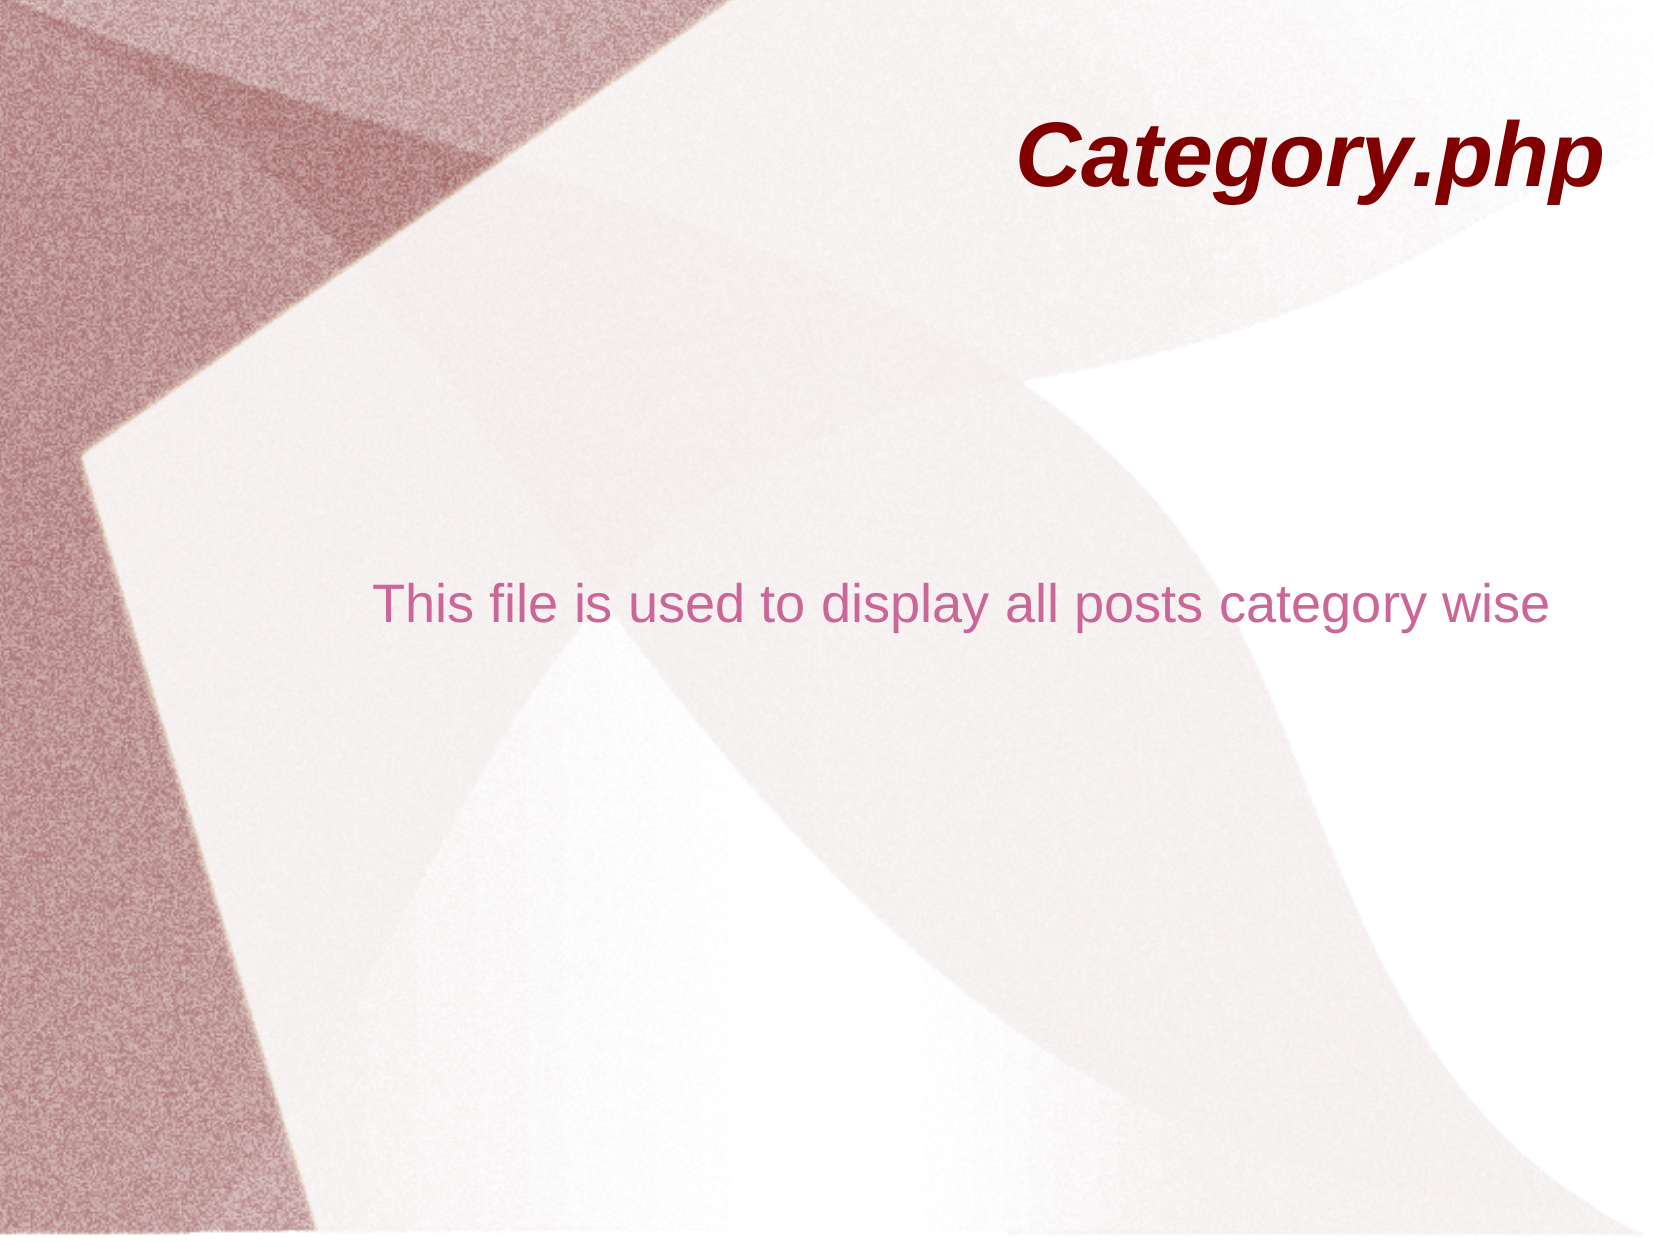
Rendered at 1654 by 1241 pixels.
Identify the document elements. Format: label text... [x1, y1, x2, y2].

picture [0, 0, 1654, 1241]
title Category.php [596, 49, 1607, 257]
text_box This file is used to display all posts category wise [324, 290, 1601, 916]
